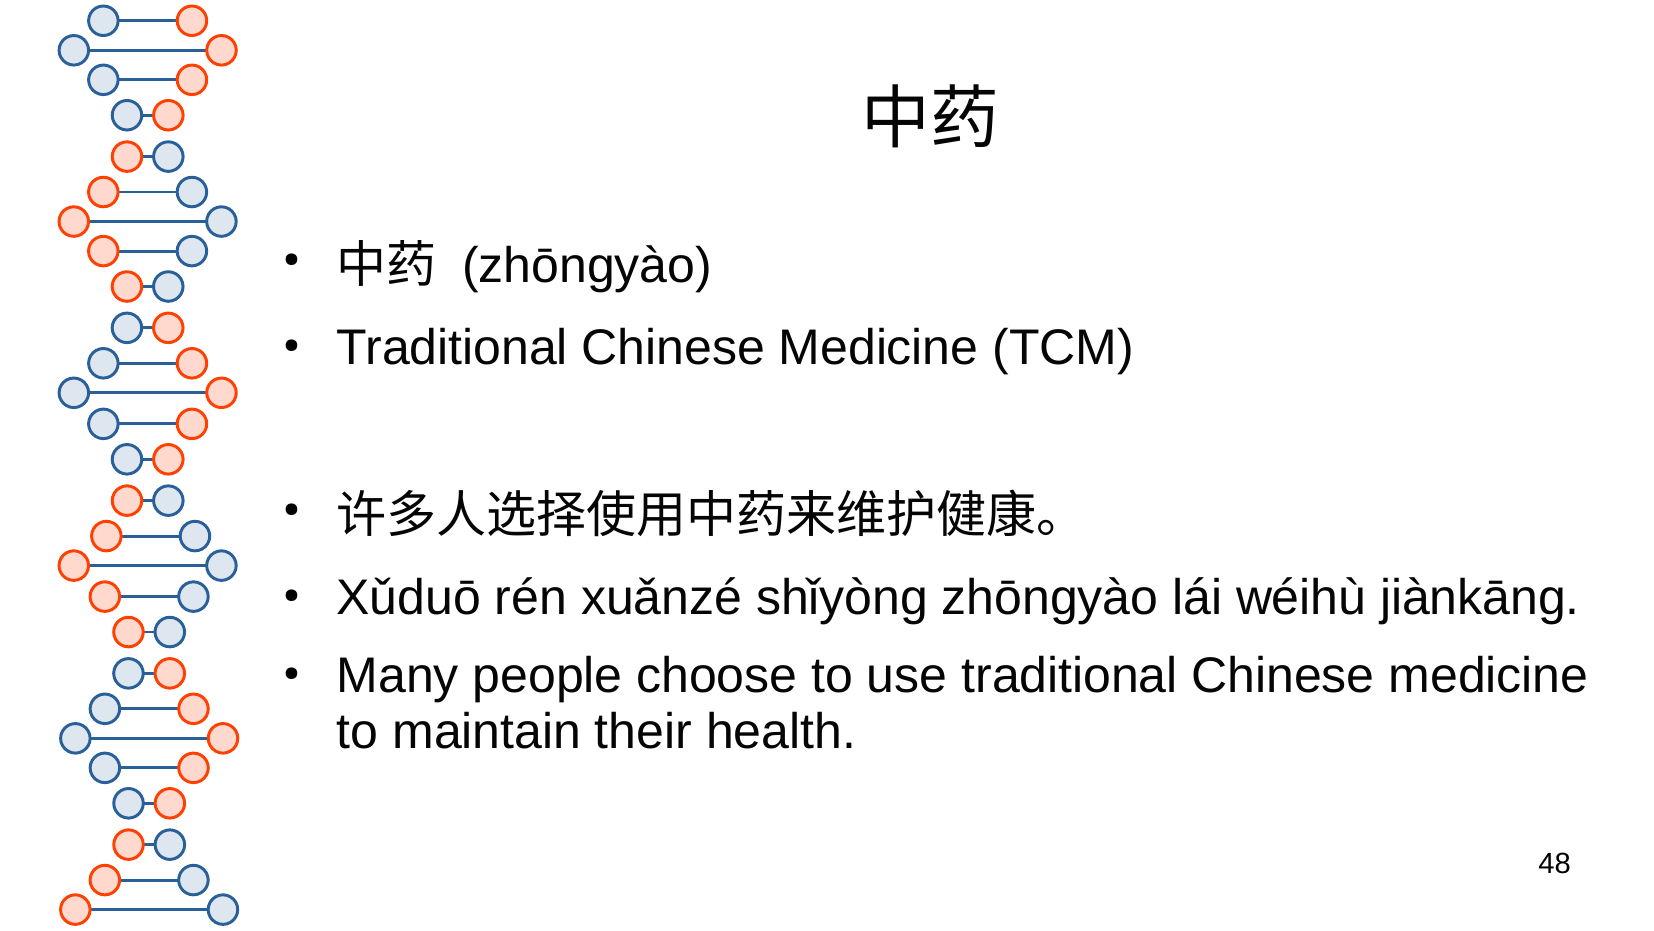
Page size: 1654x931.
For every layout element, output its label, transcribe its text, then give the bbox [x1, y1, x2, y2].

title 中药 [265, 35, 1595, 189]
list 中药 (zhōngyào) Traditional Chinese Medicine (TCM) 许多人选择使用中药来维护健康。 Xǔduō rén xuǎnzé shǐyòng zhōngyào lái wéihù jiànkāng. Many people choose to use traditional Chinese medicine to maintain their health. [265, 224, 1595, 764]
